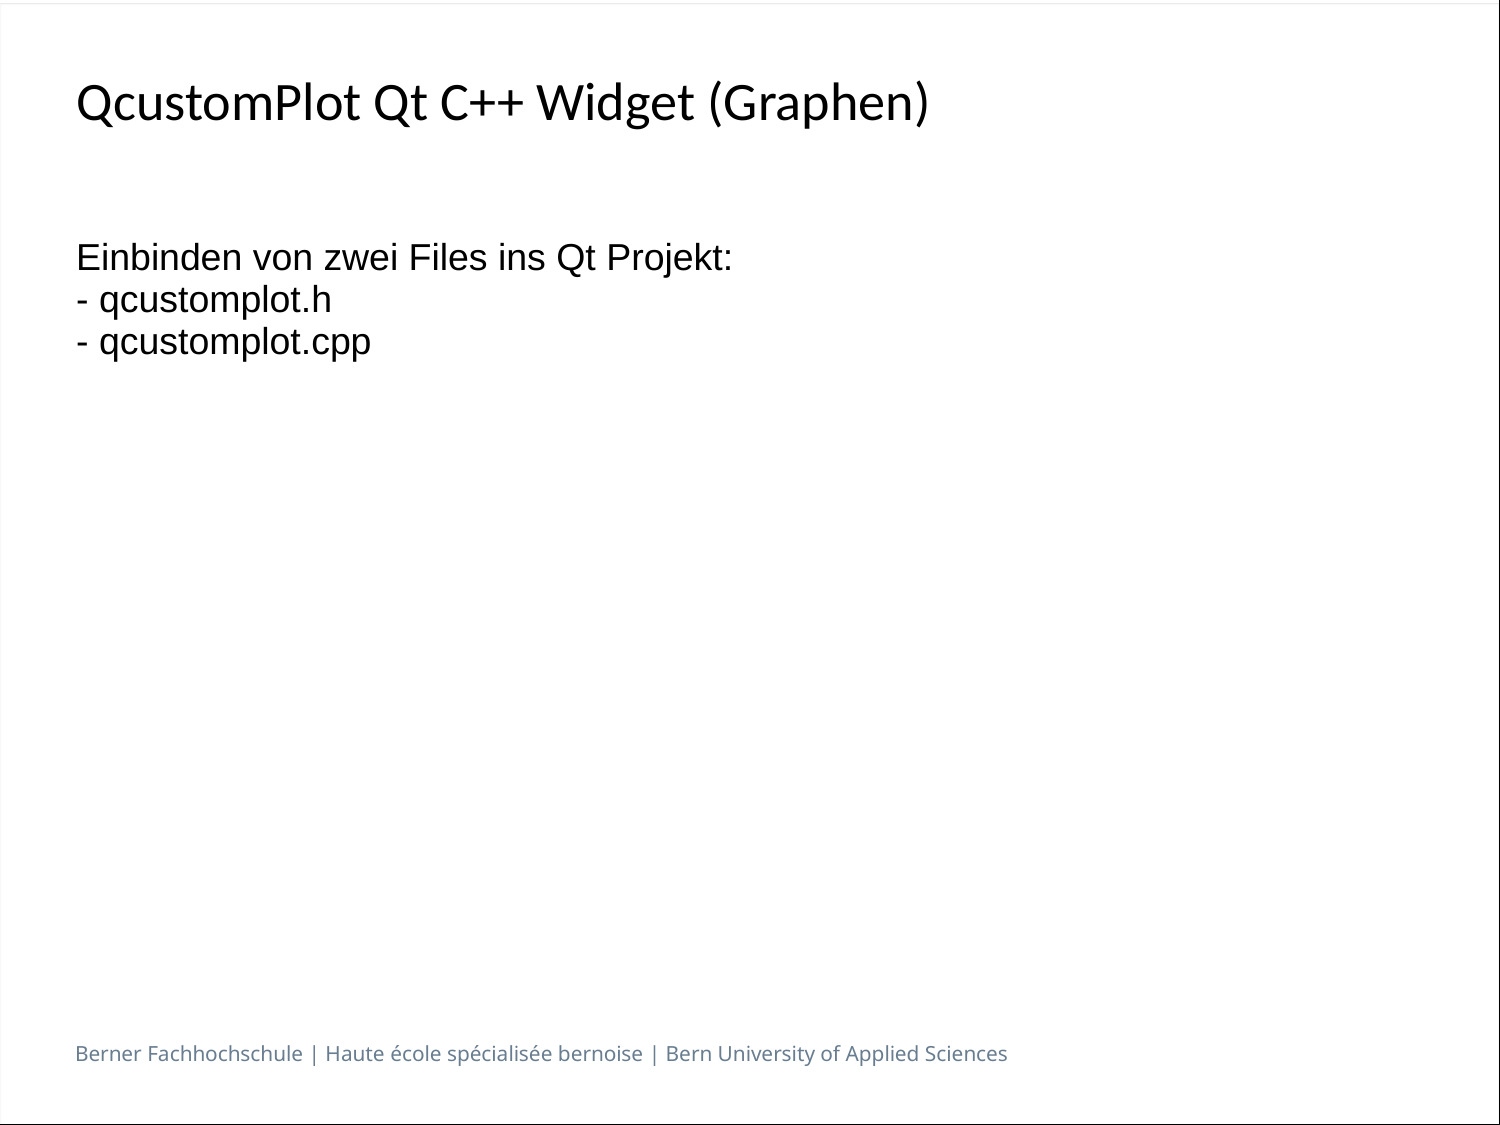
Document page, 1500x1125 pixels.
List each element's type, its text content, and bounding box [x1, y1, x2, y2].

title QcustomPlot Qt C++ Widget (Graphen) [76, 59, 1406, 148]
text_box Einbinden von zwei Files ins Qt Projekt: - qcustomplot.h - qcustomplot.cpp [76, 236, 1405, 1004]
